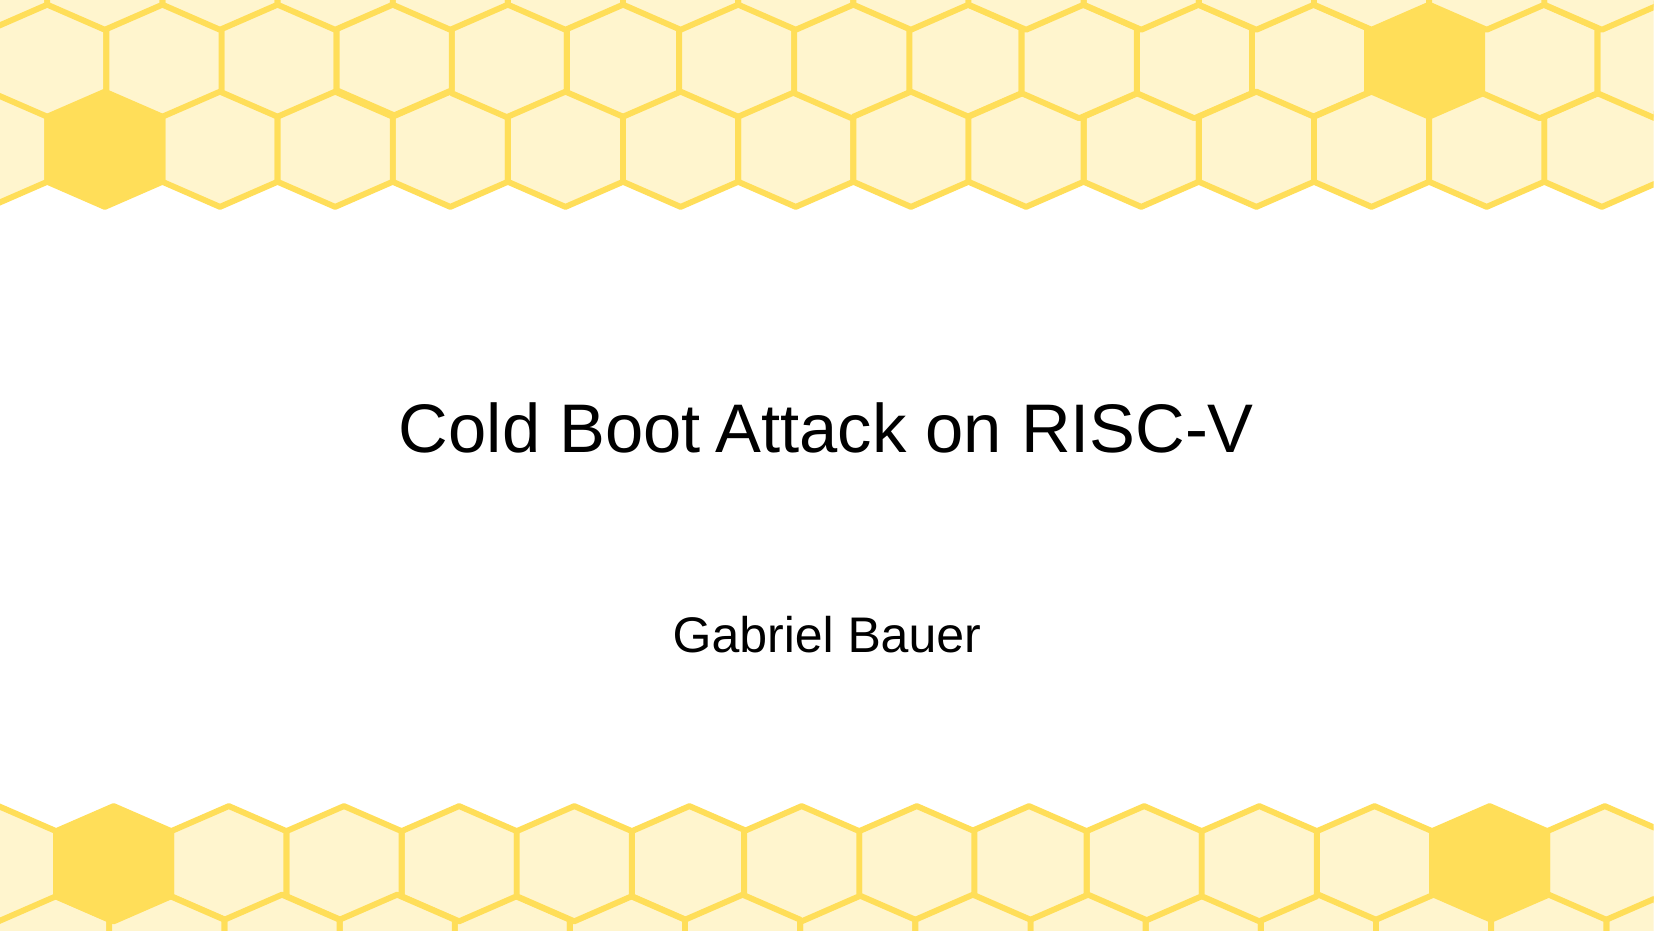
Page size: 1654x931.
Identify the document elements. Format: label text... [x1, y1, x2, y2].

subtitle Gabriel Bauer [88, 561, 1565, 709]
title Cold Boot Attack on RISC-V [88, 324, 1565, 532]
